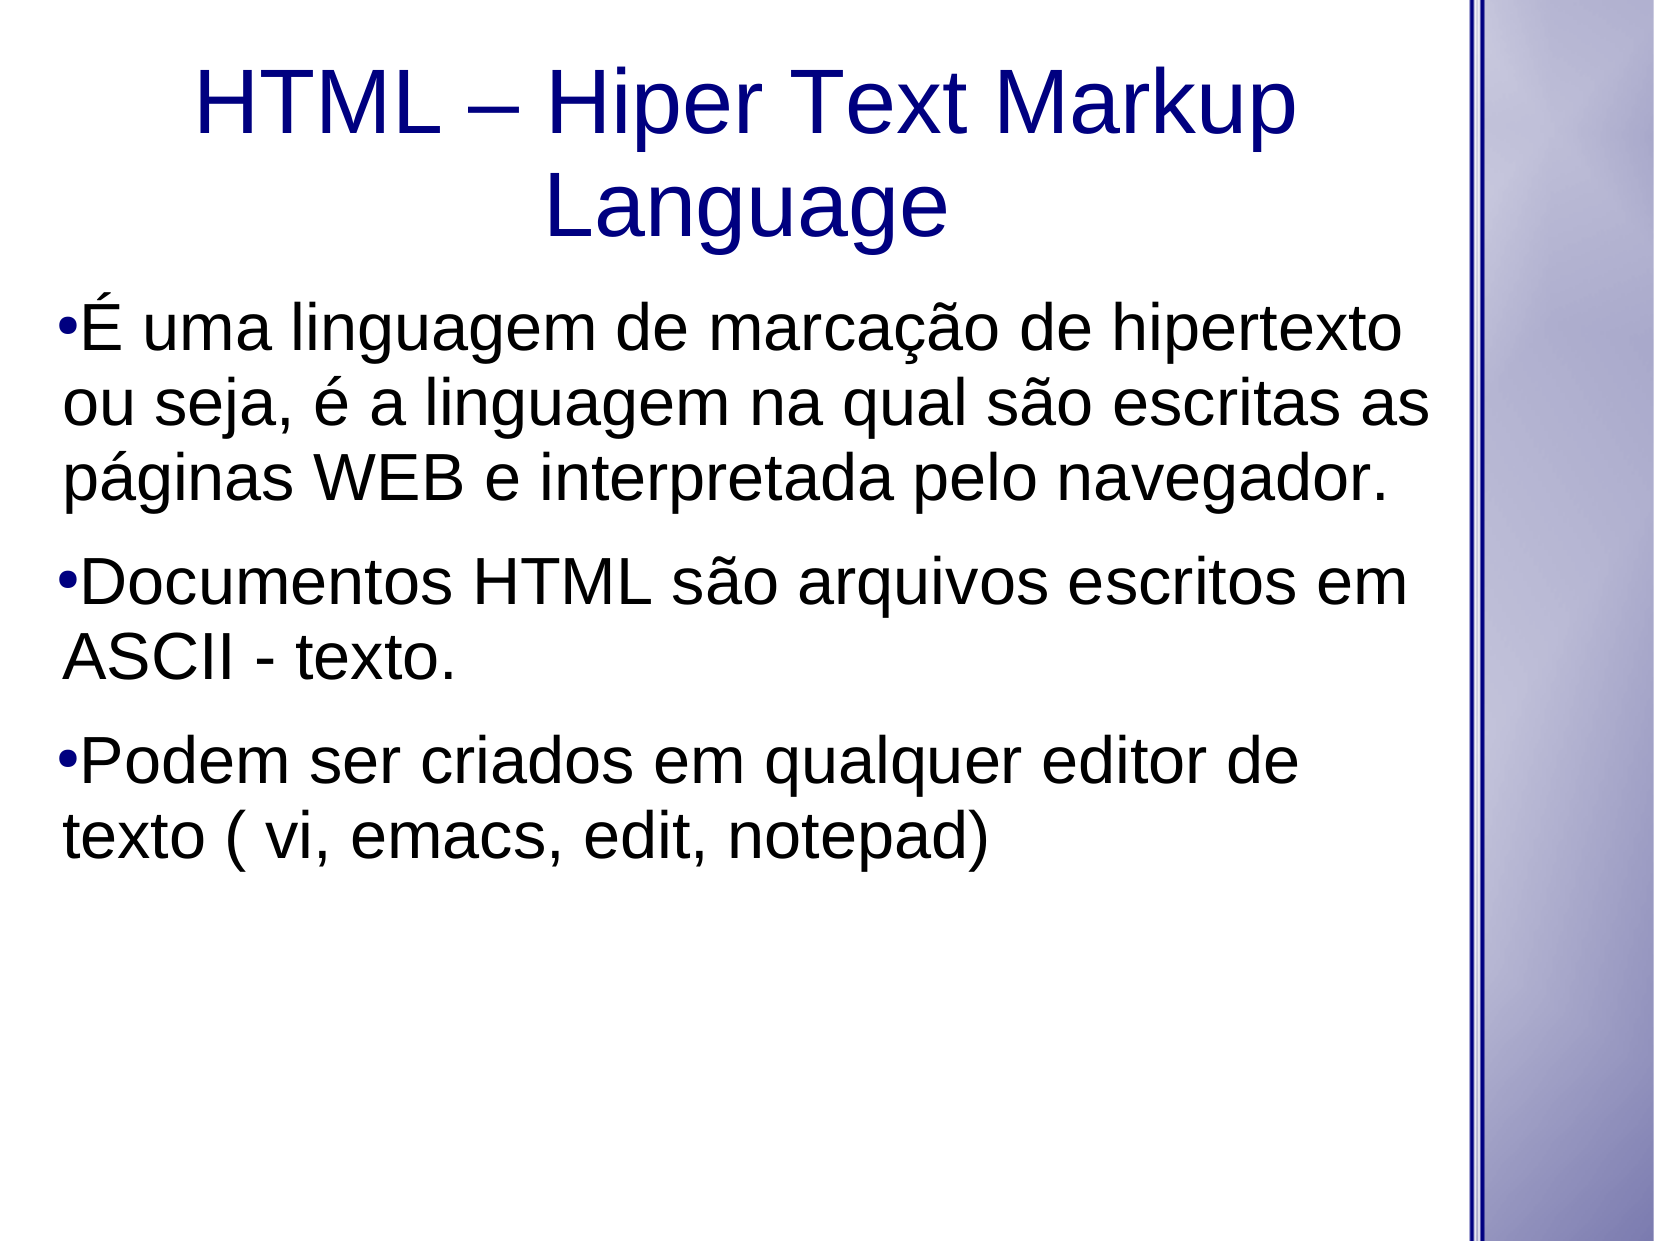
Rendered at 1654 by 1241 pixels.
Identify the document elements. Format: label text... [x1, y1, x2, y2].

list É uma linguagem de marcação de hipertexto ou seja, é a linguagem na qual são escritas as páginas WEB e interpretada pelo navegador. Documentos HTML são arquivos escritos em ASCII - texto. Podem ser criados em qualquer editor de texto ( vi, emacs, edit, notepad) [47, 290, 1447, 1094]
title HTML – Hiper Text Markup Language [47, 50, 1447, 256]
picture [0, 0, 1654, 1241]
